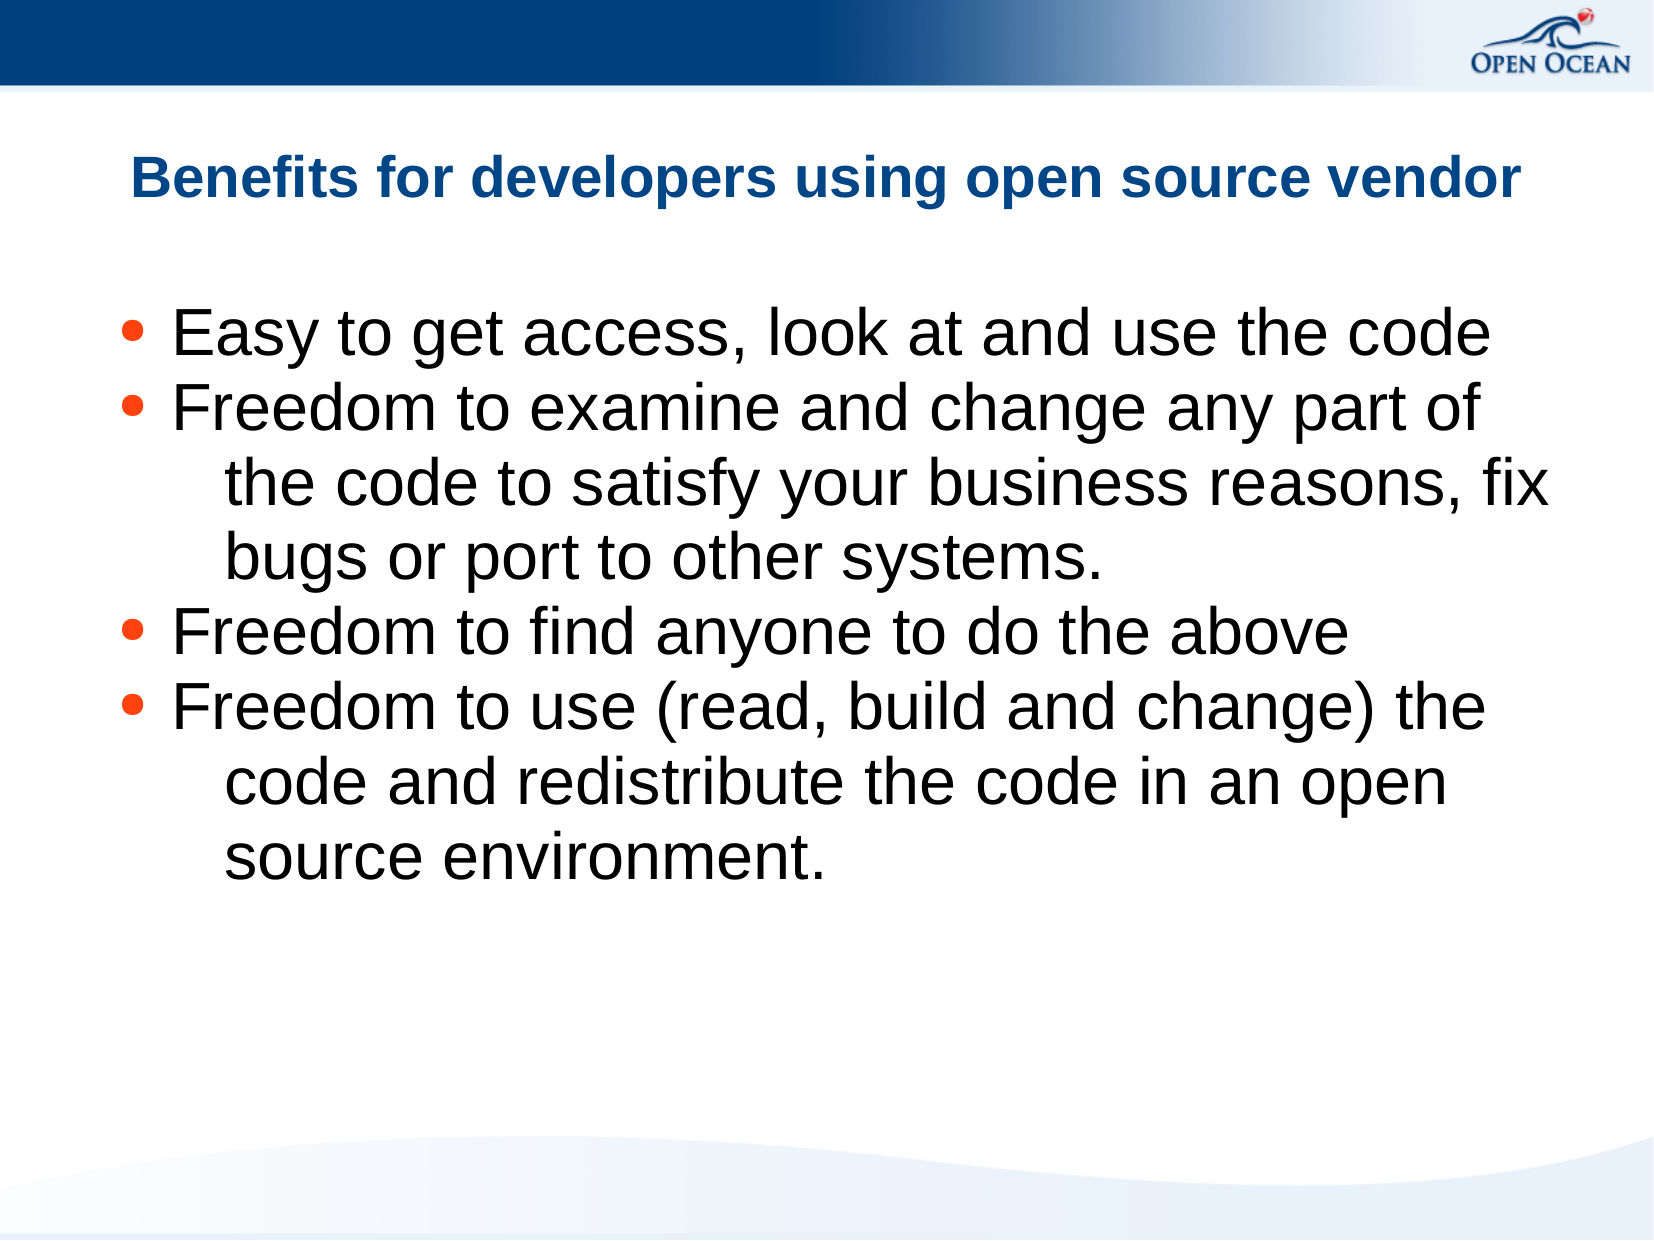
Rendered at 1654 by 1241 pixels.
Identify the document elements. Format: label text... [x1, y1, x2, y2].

title Benefits for developers using open source vendor [82, 95, 1571, 259]
picture [0, 0, 1654, 1240]
list Easy to get access, look at and use the code Freedom to examine and change any part of the code to satisfy your business reasons, fix bugs or port to other systems. Freedom to find anyone to do the above Freedom to use (read, build and change) the code and redistribute the code in an open source environment. [82, 295, 1571, 1094]
